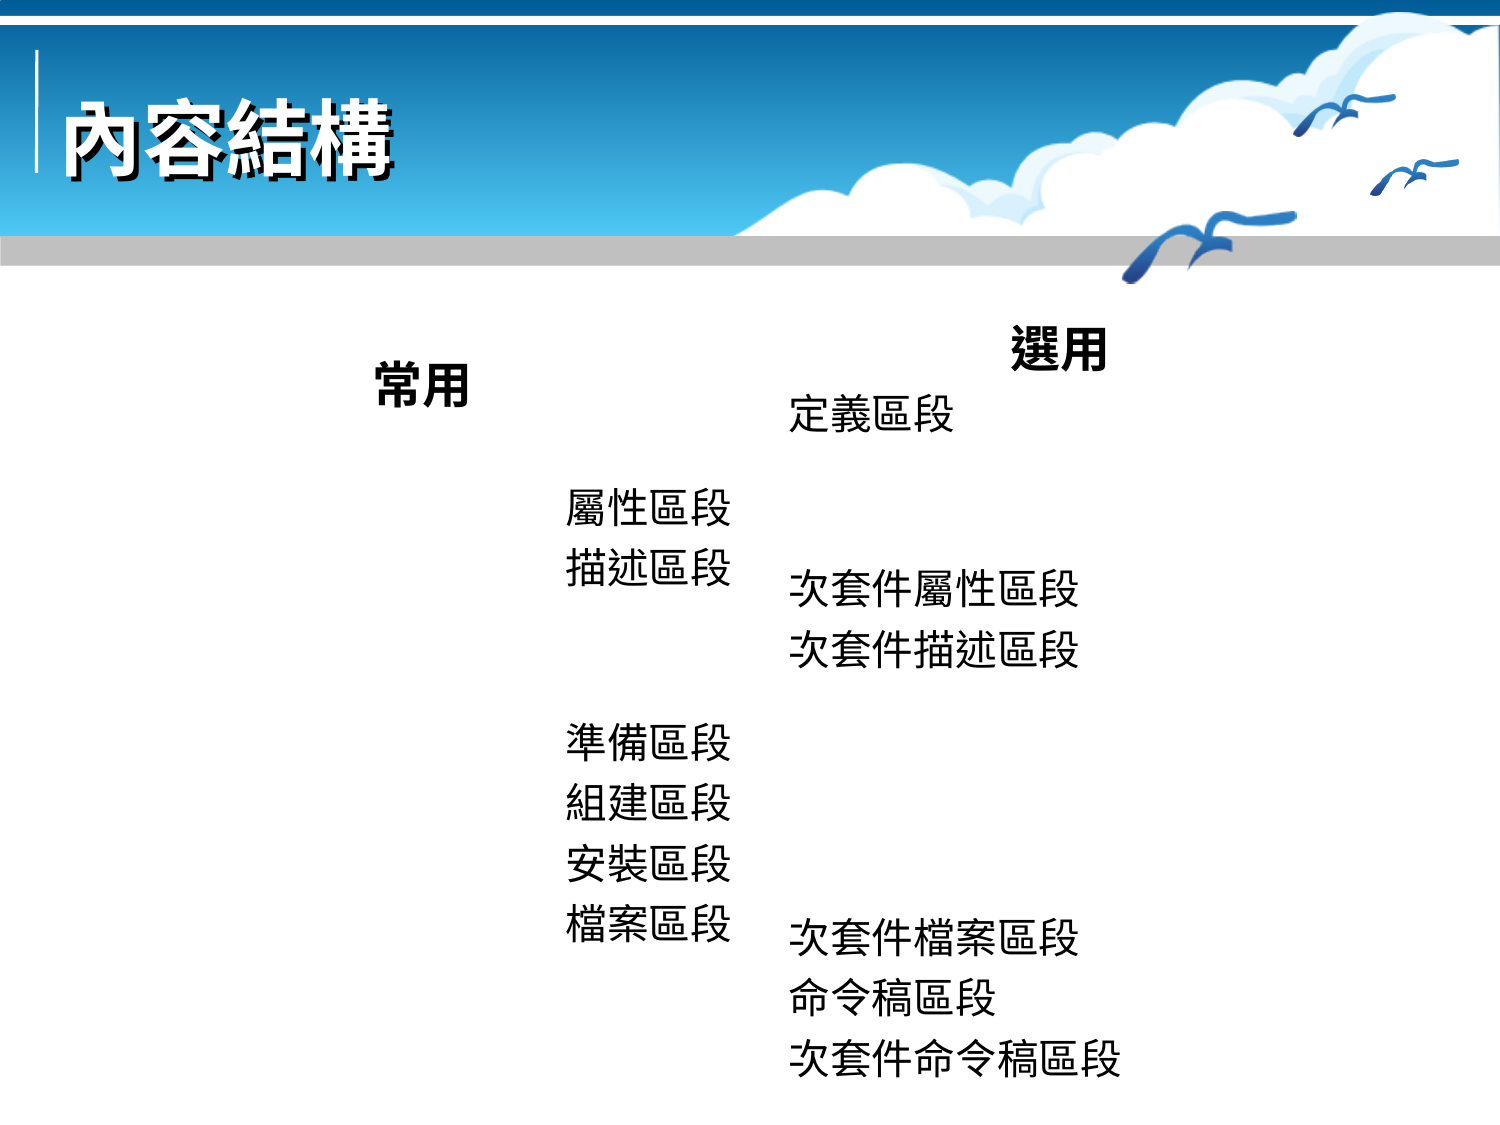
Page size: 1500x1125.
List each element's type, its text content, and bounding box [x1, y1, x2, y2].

picture [730, 12, 1500, 284]
title 內容結構 [59, 86, 1465, 186]
list 選用 定義區段 次套件屬性區段 次套件描述區段 次套件檔案區段 命令稿區段 次套件命令稿區段 [732, 309, 1388, 1045]
list 常用 屬性區段 描述區段 準備區段 組建區段 安裝區段 檔案區段 變更記錄區段 [112, 309, 733, 1060]
